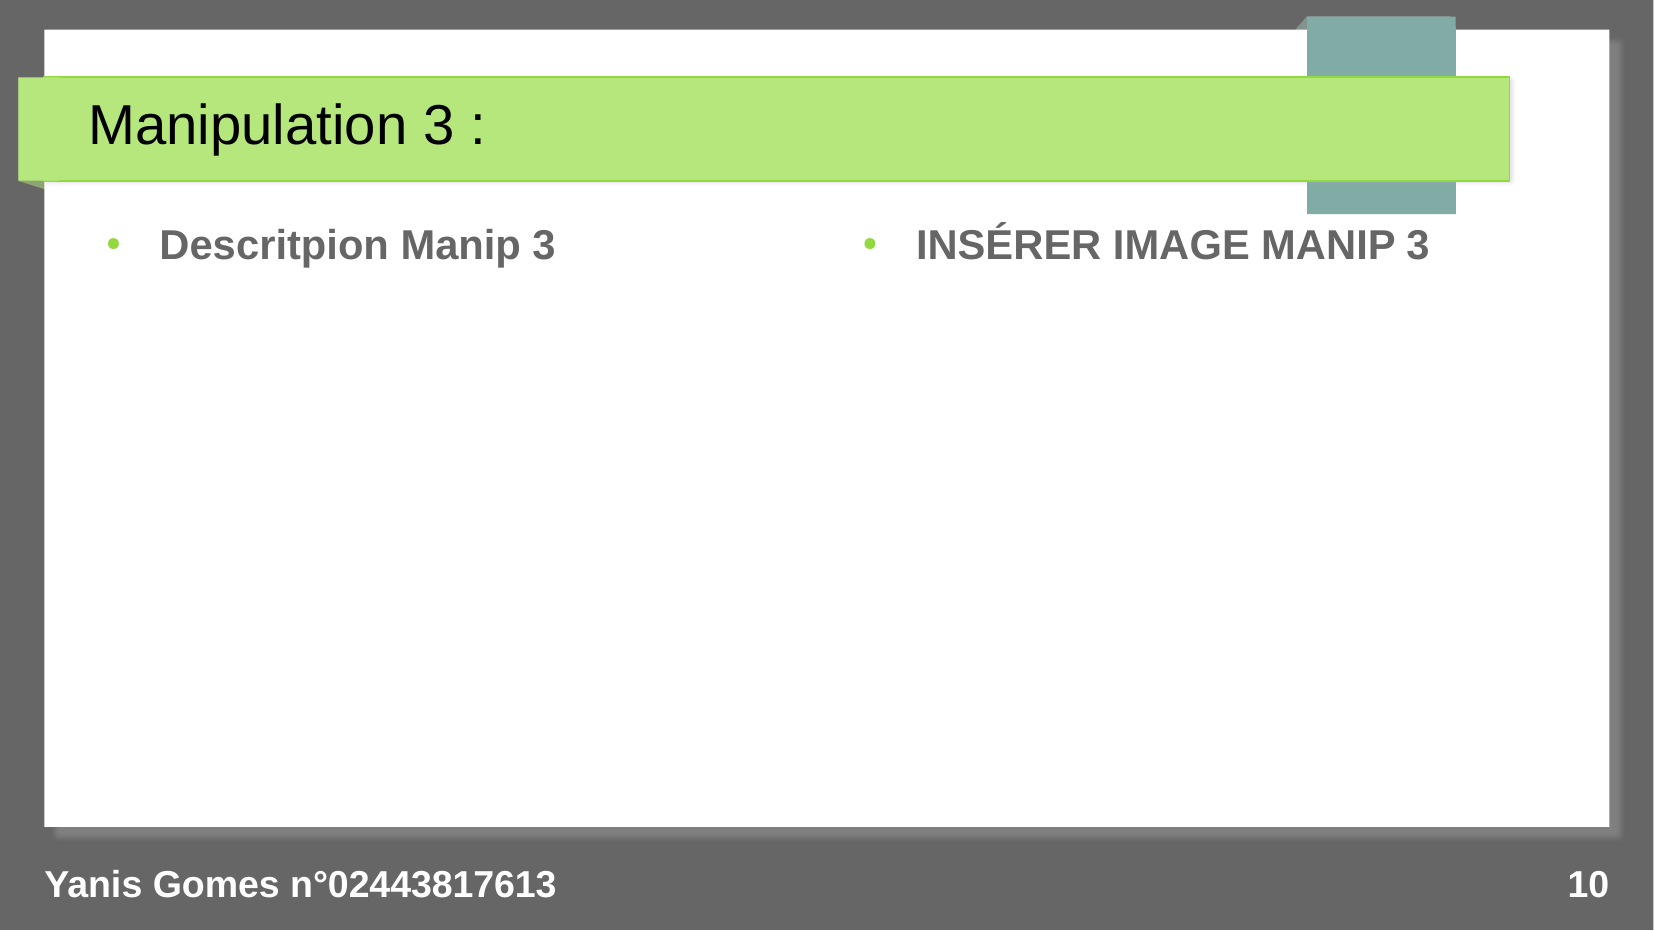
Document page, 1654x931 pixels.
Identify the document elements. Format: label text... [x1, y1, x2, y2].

text_box Yanis Gomes n°02443817613 [29, 856, 680, 916]
text_box 29 [974, 856, 1625, 916]
list Descritpion Manip 3 [88, 221, 809, 813]
title Manipulation 3 : [88, 73, 1506, 178]
list INSÉRER IMAGE MANIP 3 [845, 221, 1566, 813]
